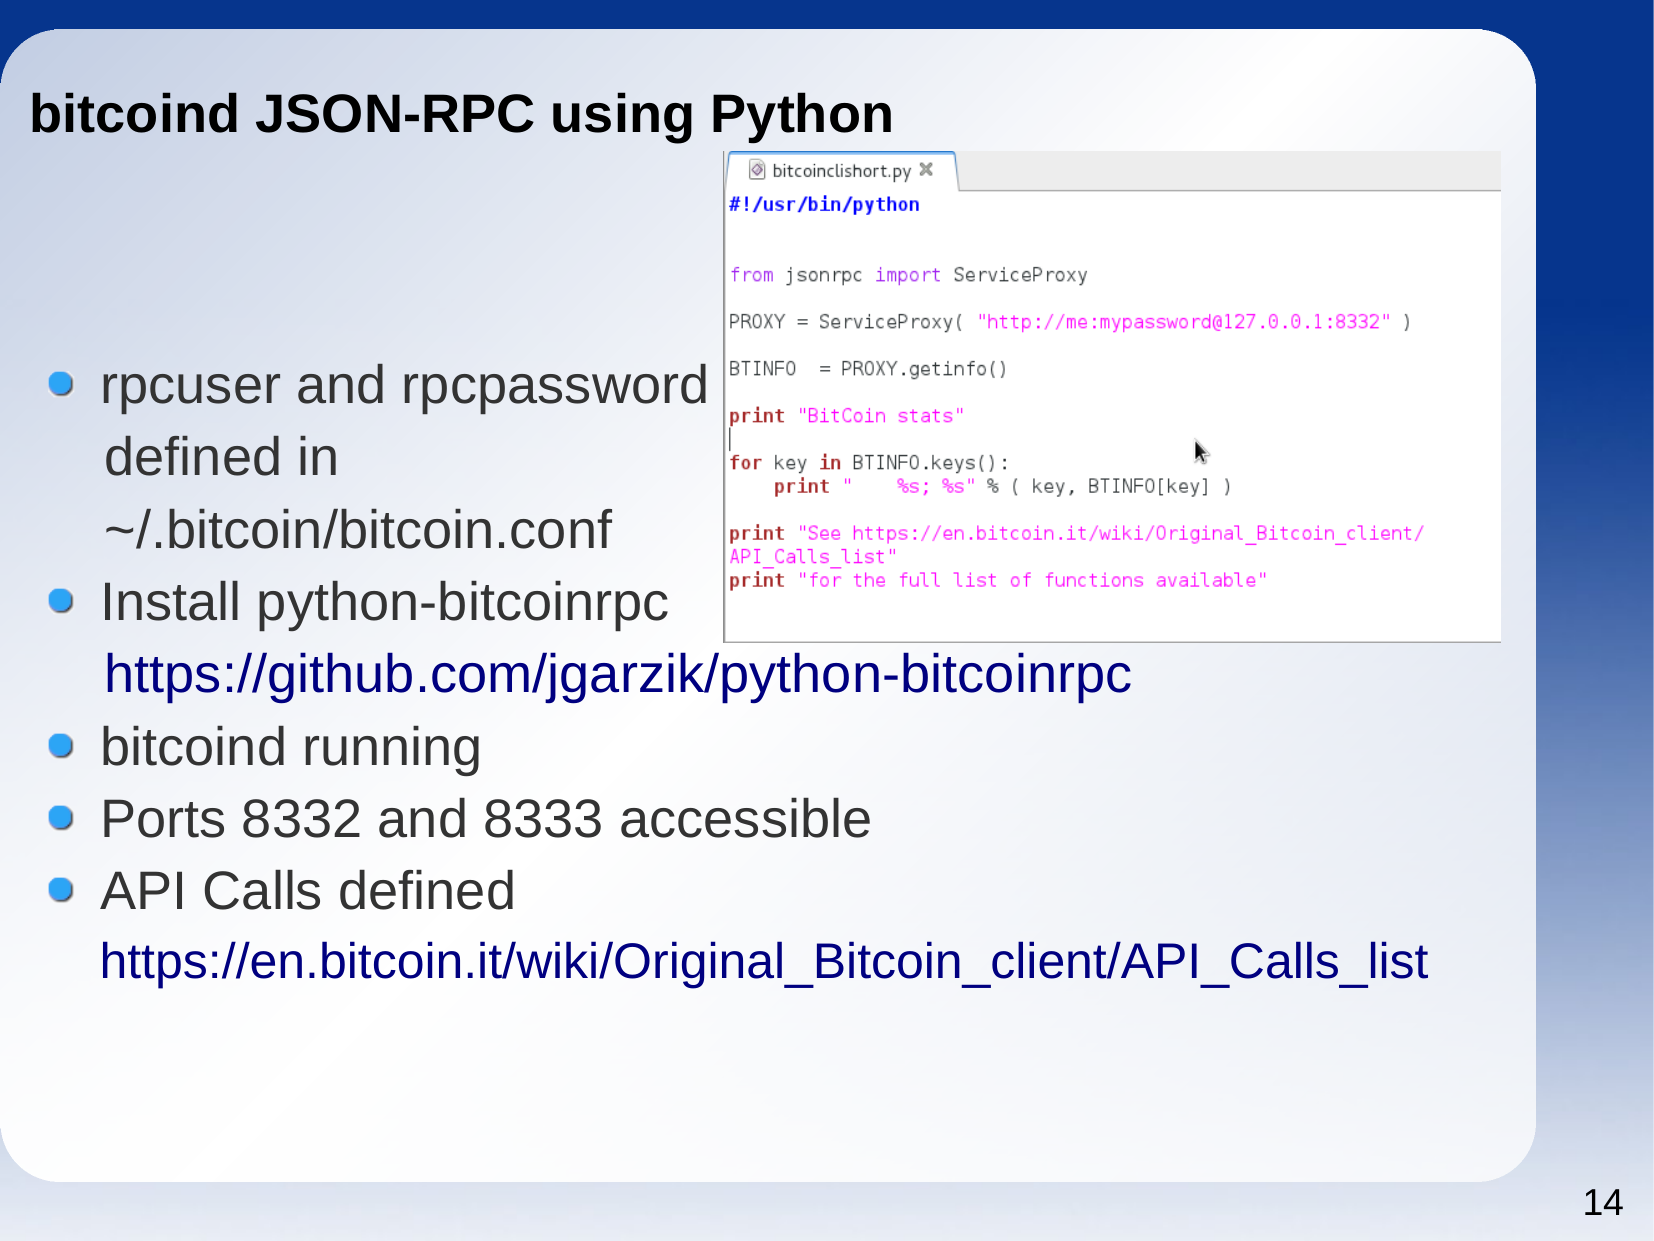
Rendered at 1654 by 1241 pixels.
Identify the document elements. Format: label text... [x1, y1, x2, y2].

picture [0, 0, 1654, 1241]
list rpcuser and rpcpassword defined in ~/.bitcoin/bitcoin.conf Install python-bitcoinrpc https://github.com/jgarzik/python-bitcoinrpc bitcoind running Ports 8332 and 8333 accessible API Calls defined https://en.bitcoin.it/wiki/Original_Bitcoin_client/API_Calls_list [29, 354, 1506, 1169]
picture [723, 151, 1501, 643]
title bitcoind JSON-RPC using Python [29, 49, 1506, 178]
